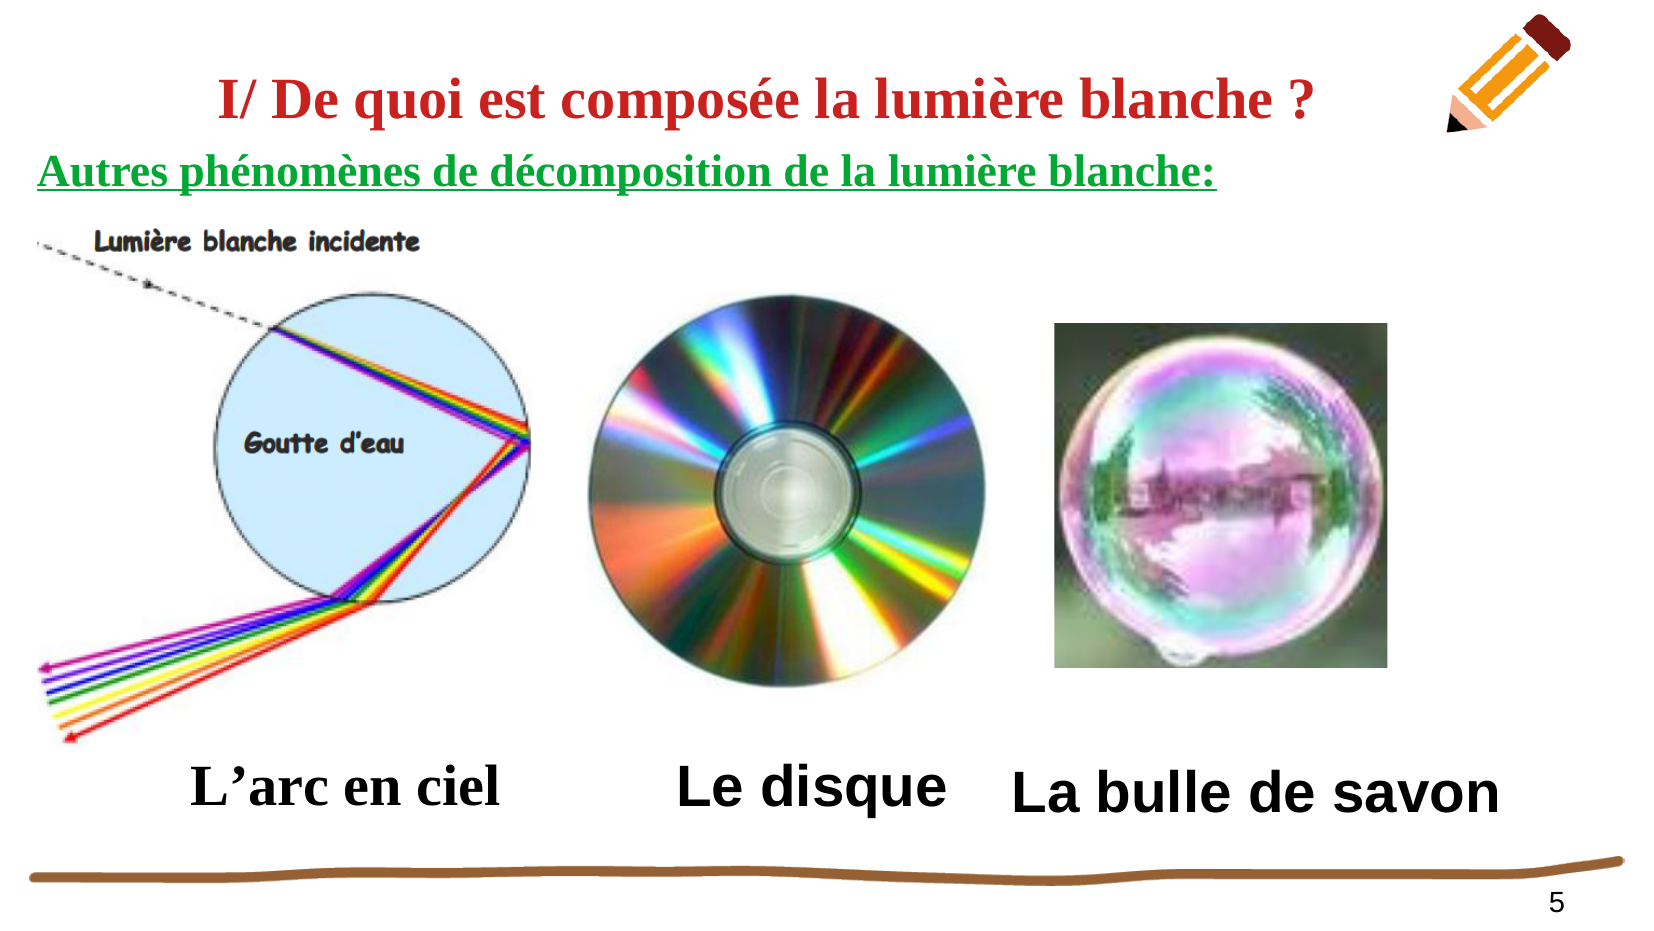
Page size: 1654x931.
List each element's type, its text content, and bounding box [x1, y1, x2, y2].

picture [37, 228, 532, 748]
picture [1446, 14, 1571, 133]
text_box La bulle de savon [997, 752, 1517, 832]
picture [29, 856, 1625, 886]
picture [1054, 323, 1388, 668]
picture [586, 292, 988, 689]
text_box Le disque [661, 746, 964, 827]
text_box L’arc en ciel [175, 746, 516, 826]
title I/ De quoi est composée la lumière blanche ? [88, 47, 1447, 138]
text_box Autres phénomènes de décomposition de la lumière blanche: [22, 138, 1560, 229]
